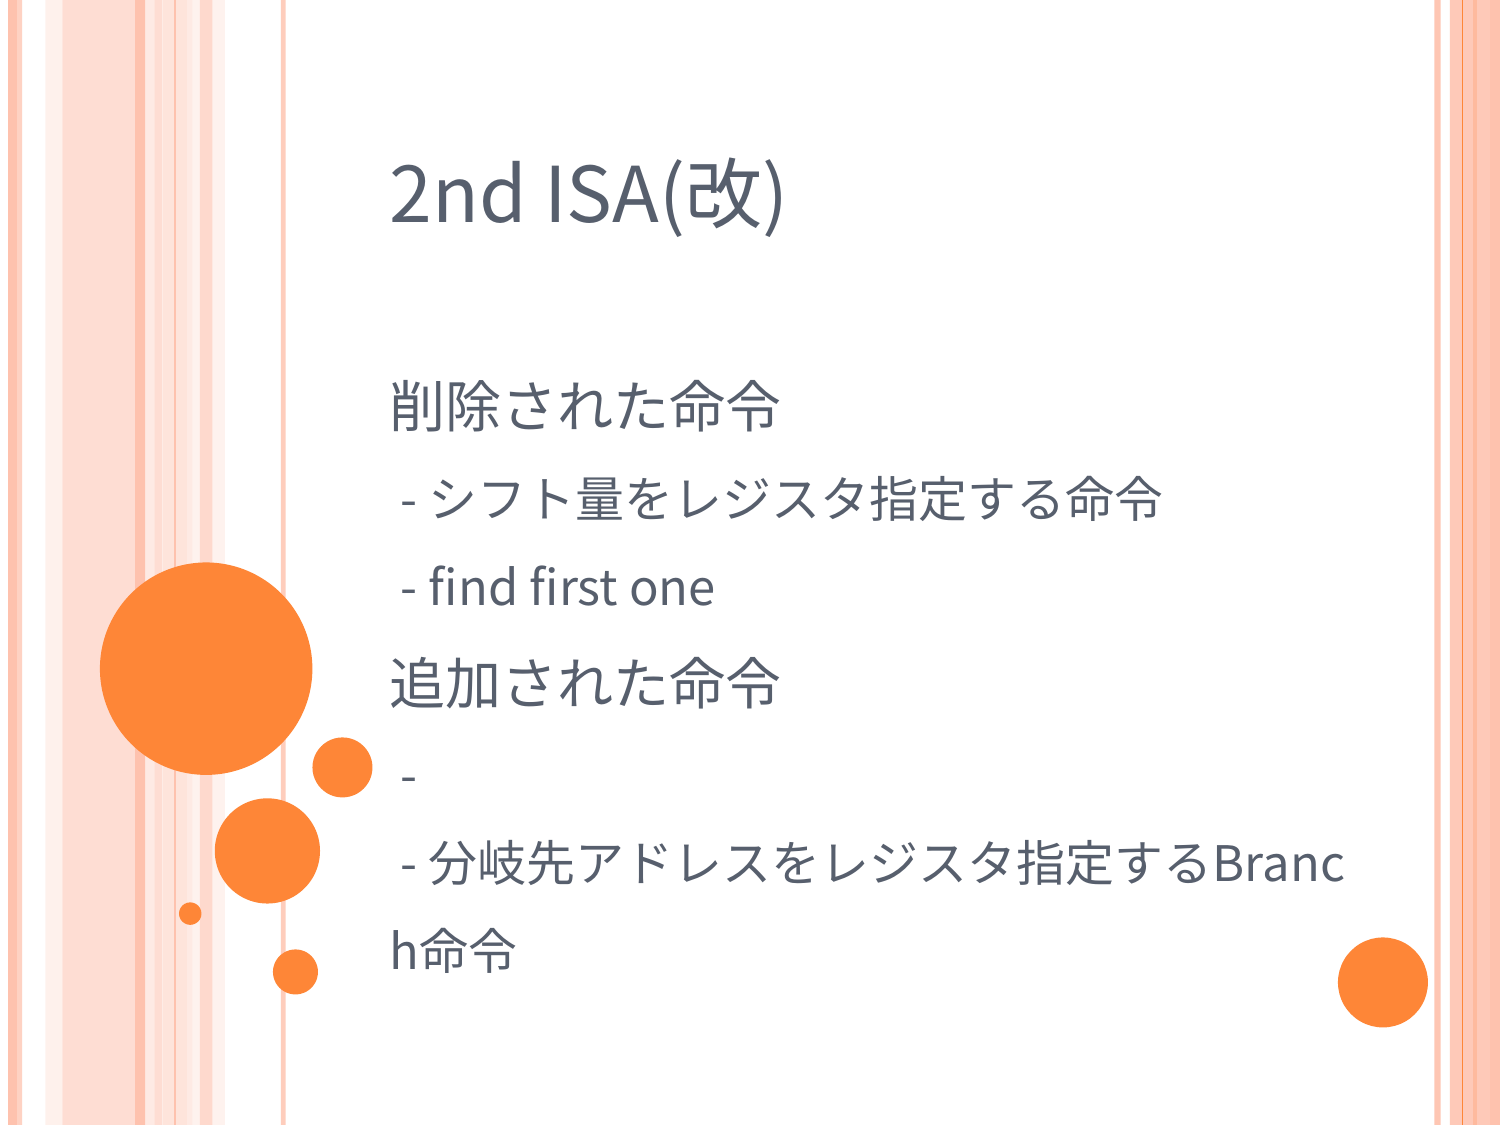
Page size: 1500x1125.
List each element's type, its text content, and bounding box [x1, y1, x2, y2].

title 2nd ISA(改) 削除された命令 - シフト量をレジスタ指定する命令 - find first one 追加された命令 - itof, ftoi, floor - 分岐先アドレスをレジスタ指定するBranch命令 [375, 90, 1388, 1047]
